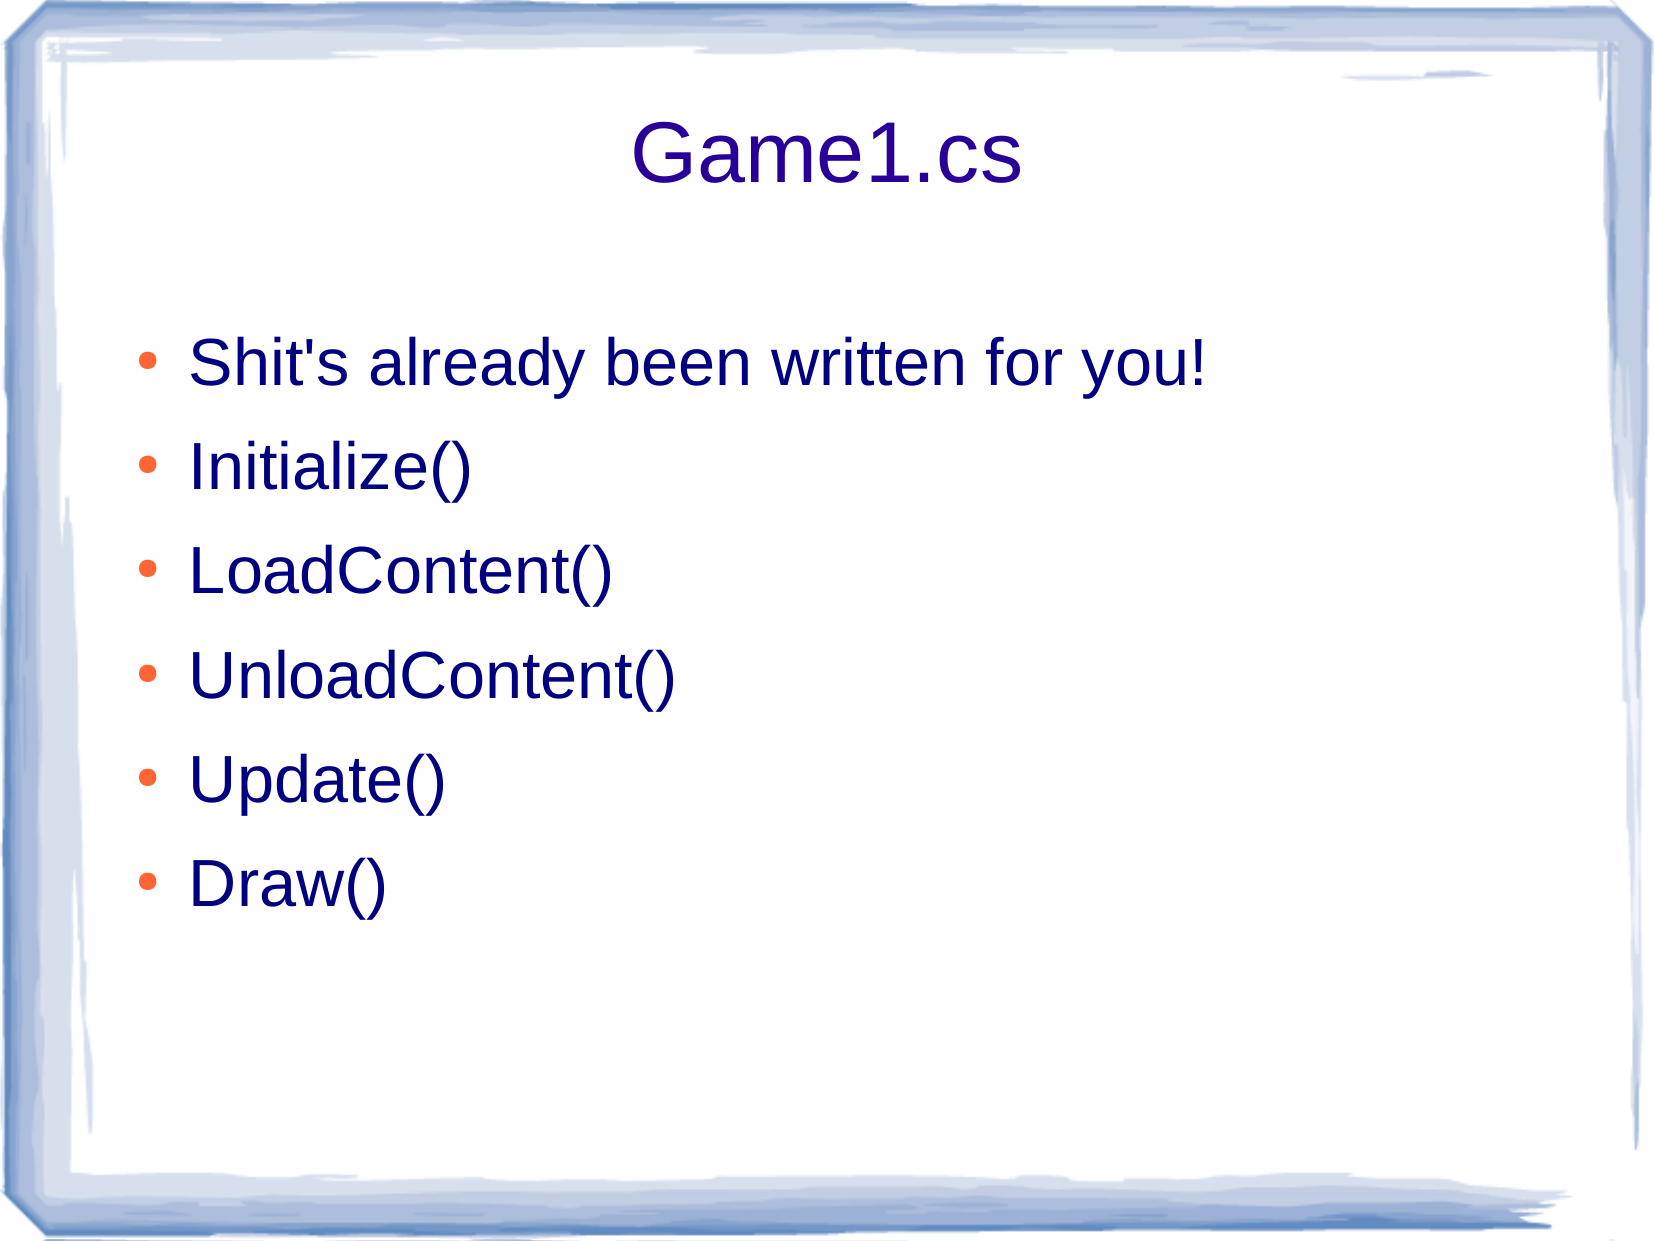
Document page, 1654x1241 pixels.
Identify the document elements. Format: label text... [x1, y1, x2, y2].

list Shit's already been written for you! Initialize() LoadContent() UnloadContent() Update() Draw() [118, 324, 1571, 1004]
title Game1.cs [82, 49, 1571, 257]
picture [0, 0, 1654, 1241]
